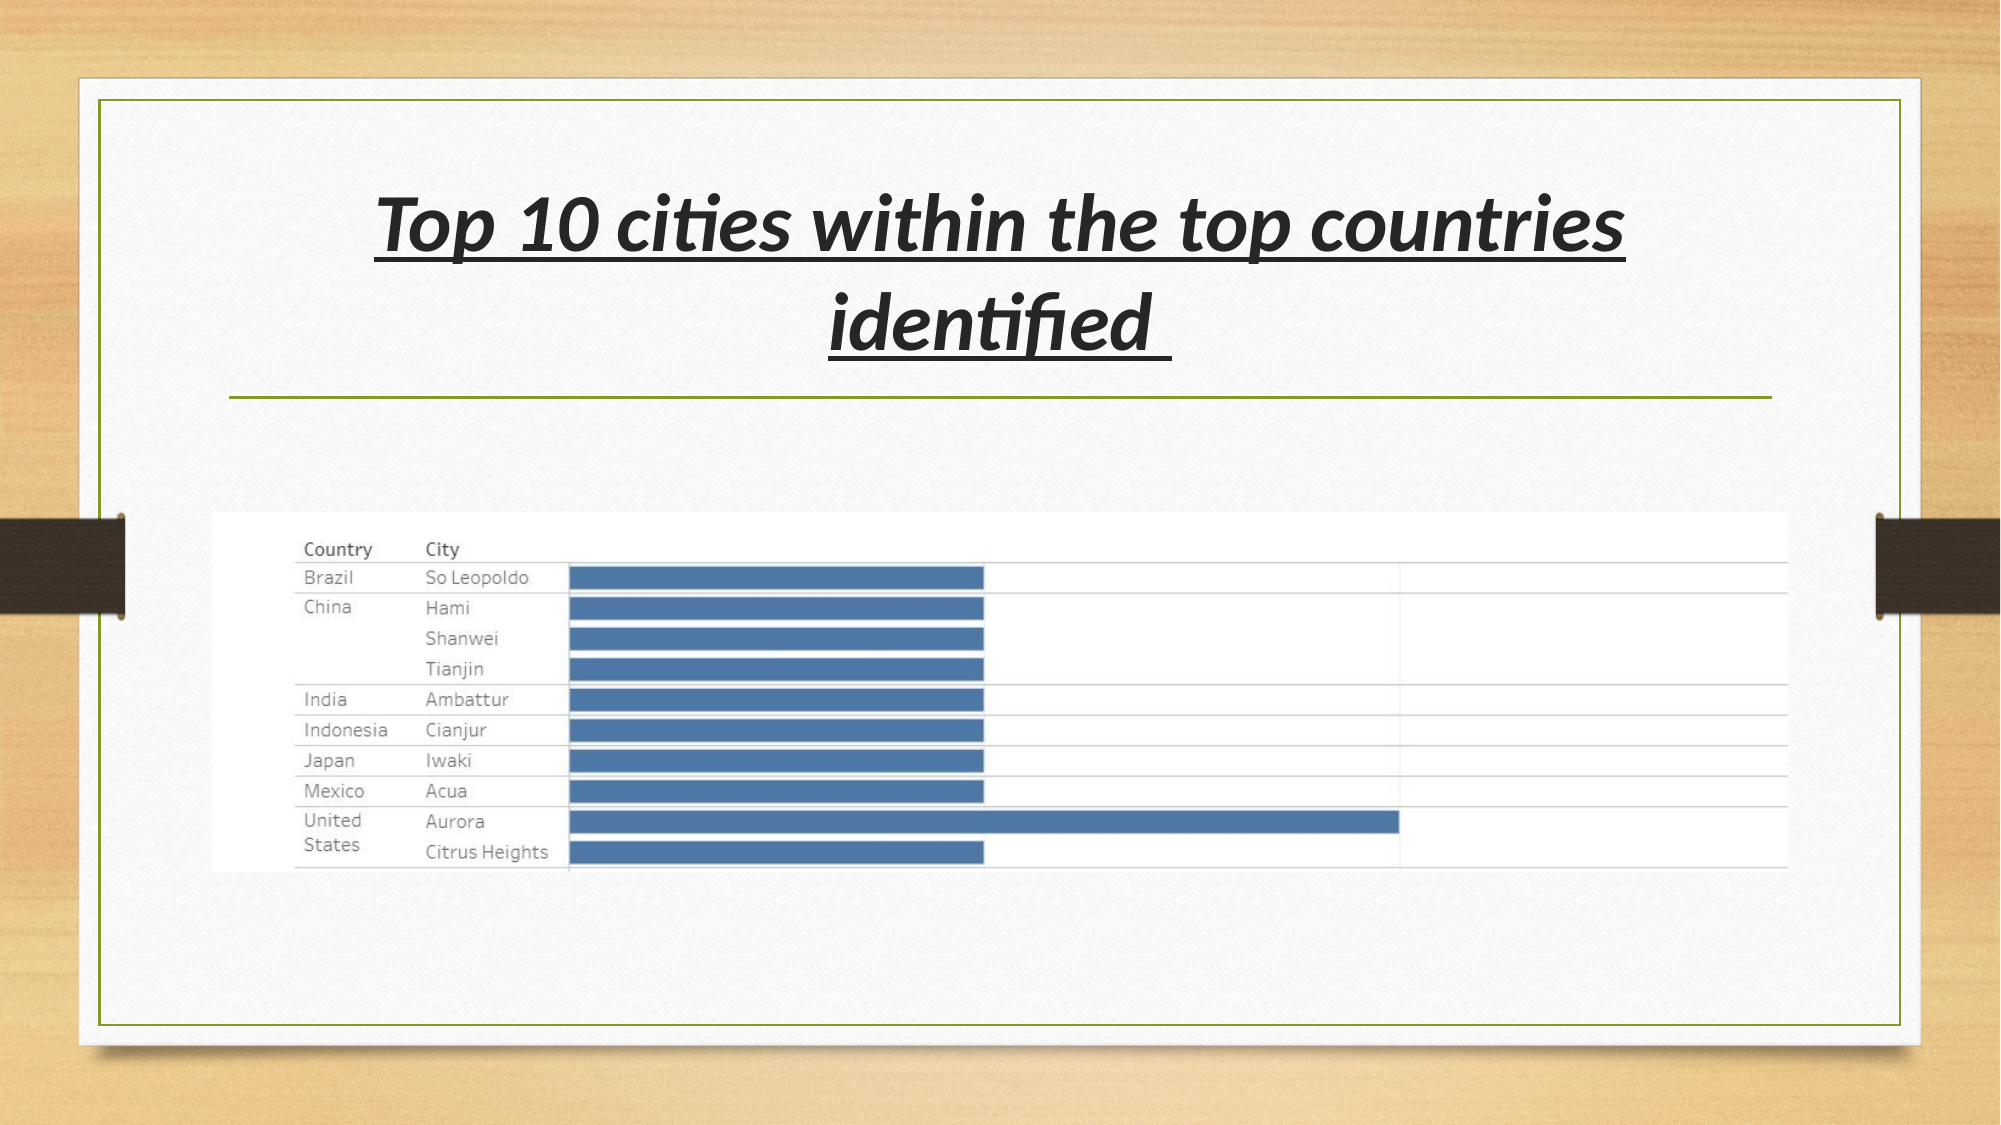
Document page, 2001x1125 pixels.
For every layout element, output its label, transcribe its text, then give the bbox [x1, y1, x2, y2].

title Top 10 cities within the top countries identified [212, 161, 1788, 376]
picture [212, 512, 1788, 872]
